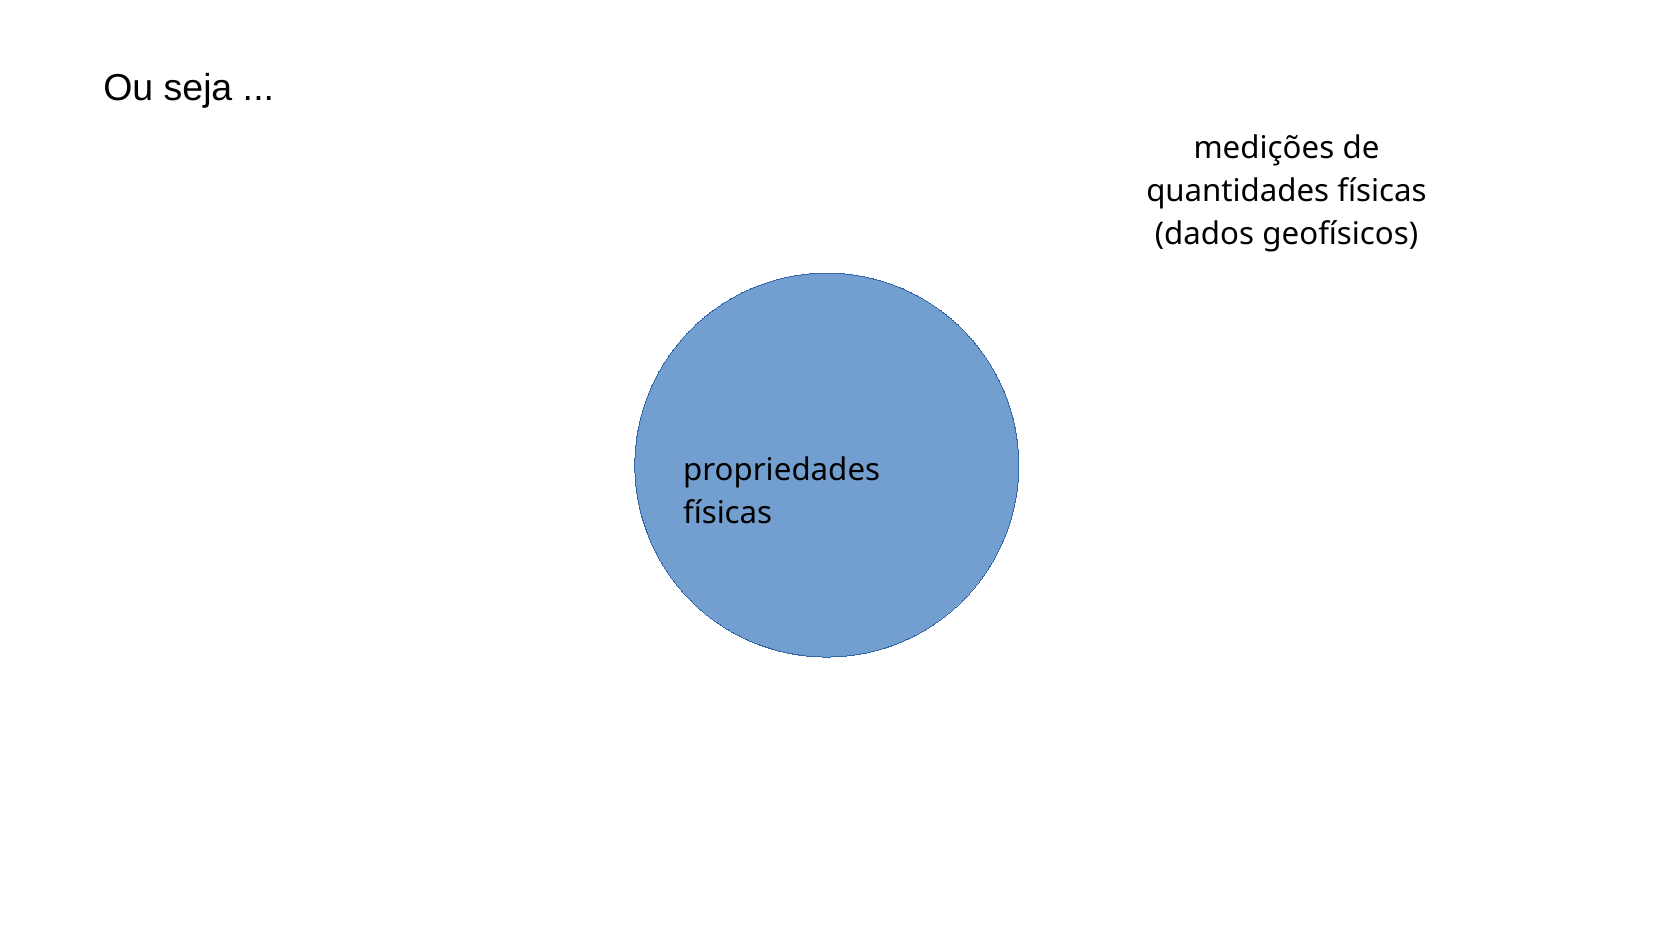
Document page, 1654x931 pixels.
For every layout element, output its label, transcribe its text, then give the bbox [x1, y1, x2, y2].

text_box medições de quantidades físicas (dados geofísicos) [1126, 117, 1447, 237]
text_box Ou seja ... [88, 59, 384, 158]
text_box propriedades físicas [668, 439, 989, 490]
text_box [634, 273, 1019, 658]
